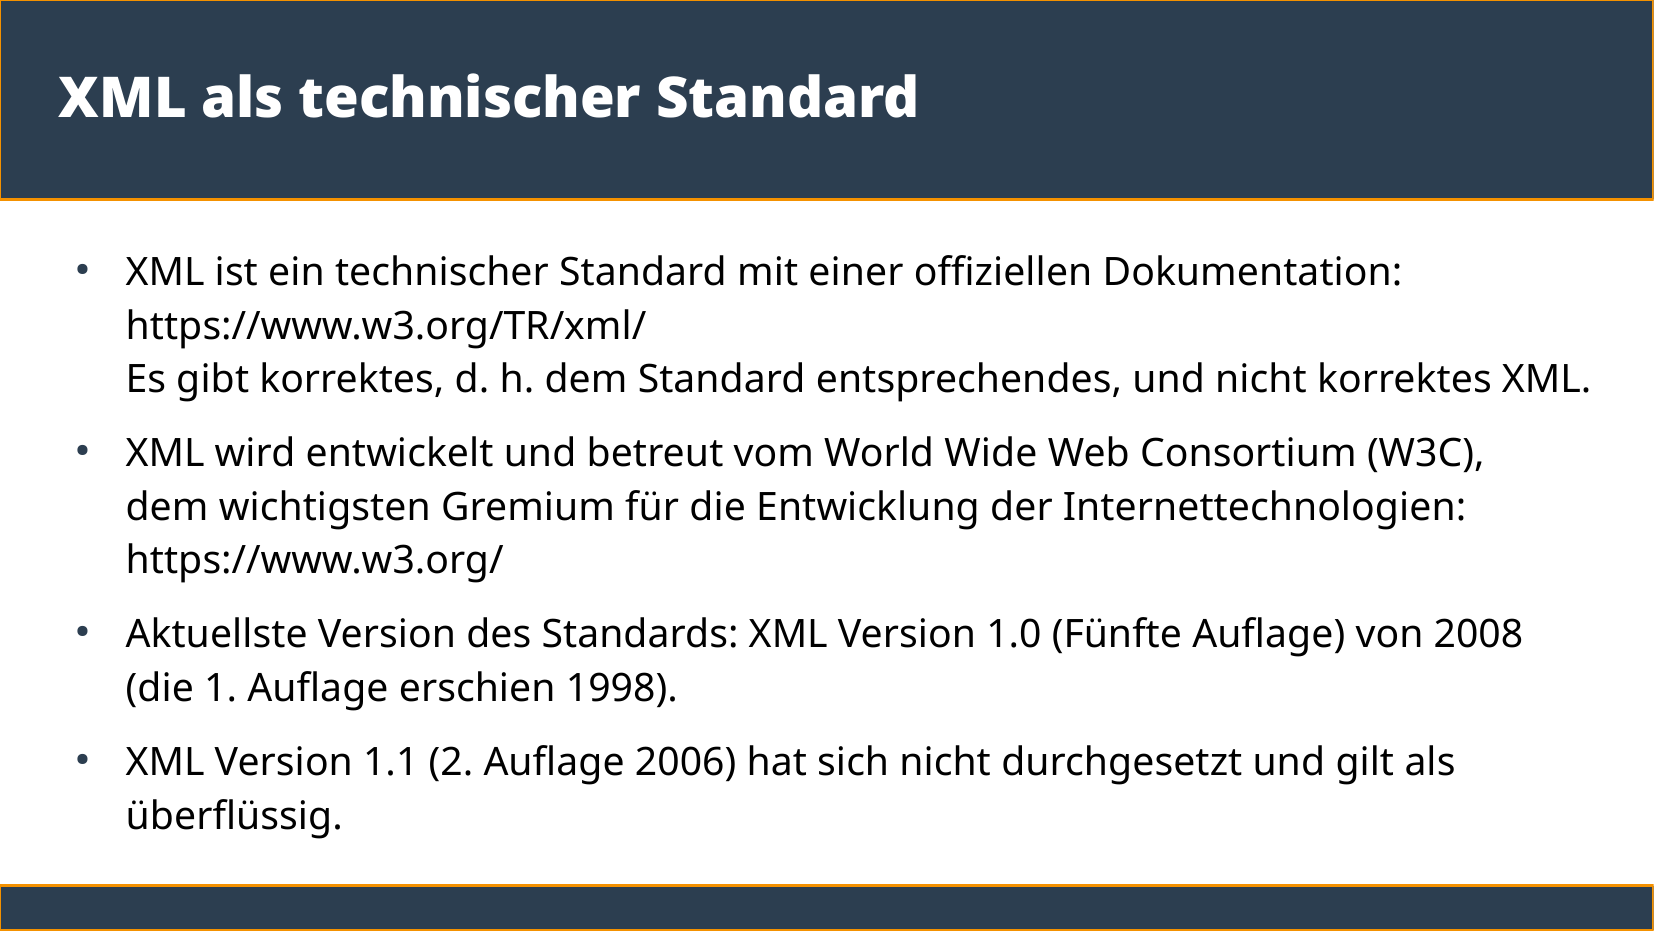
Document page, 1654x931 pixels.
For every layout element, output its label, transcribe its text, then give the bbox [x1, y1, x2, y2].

title XML als technischer Standard [59, 37, 1595, 155]
list XML ist ein technischer Standard mit einer offiziellen Dokumentation: https://www.w3.org/TR/xml/ Es gibt korrektes, d. h. dem Standard entsprechendes, und nicht korrektes XML. XML wird entwickelt und betreut vom World Wide Web Consortium (W3C), dem wichtigsten Gremium für die Entwicklung der Internettechnologien: https://www.w3.org/ Aktuellste Version des Standards: XML Version 1.0 (Fünfte Auflage) von 2008 (die 1. Auflage erschien 1998). XML Version 1.1 (2. Auflage 2006) hat sich nicht durchgesetzt und gilt als überflüssig. [59, 243, 1595, 857]
